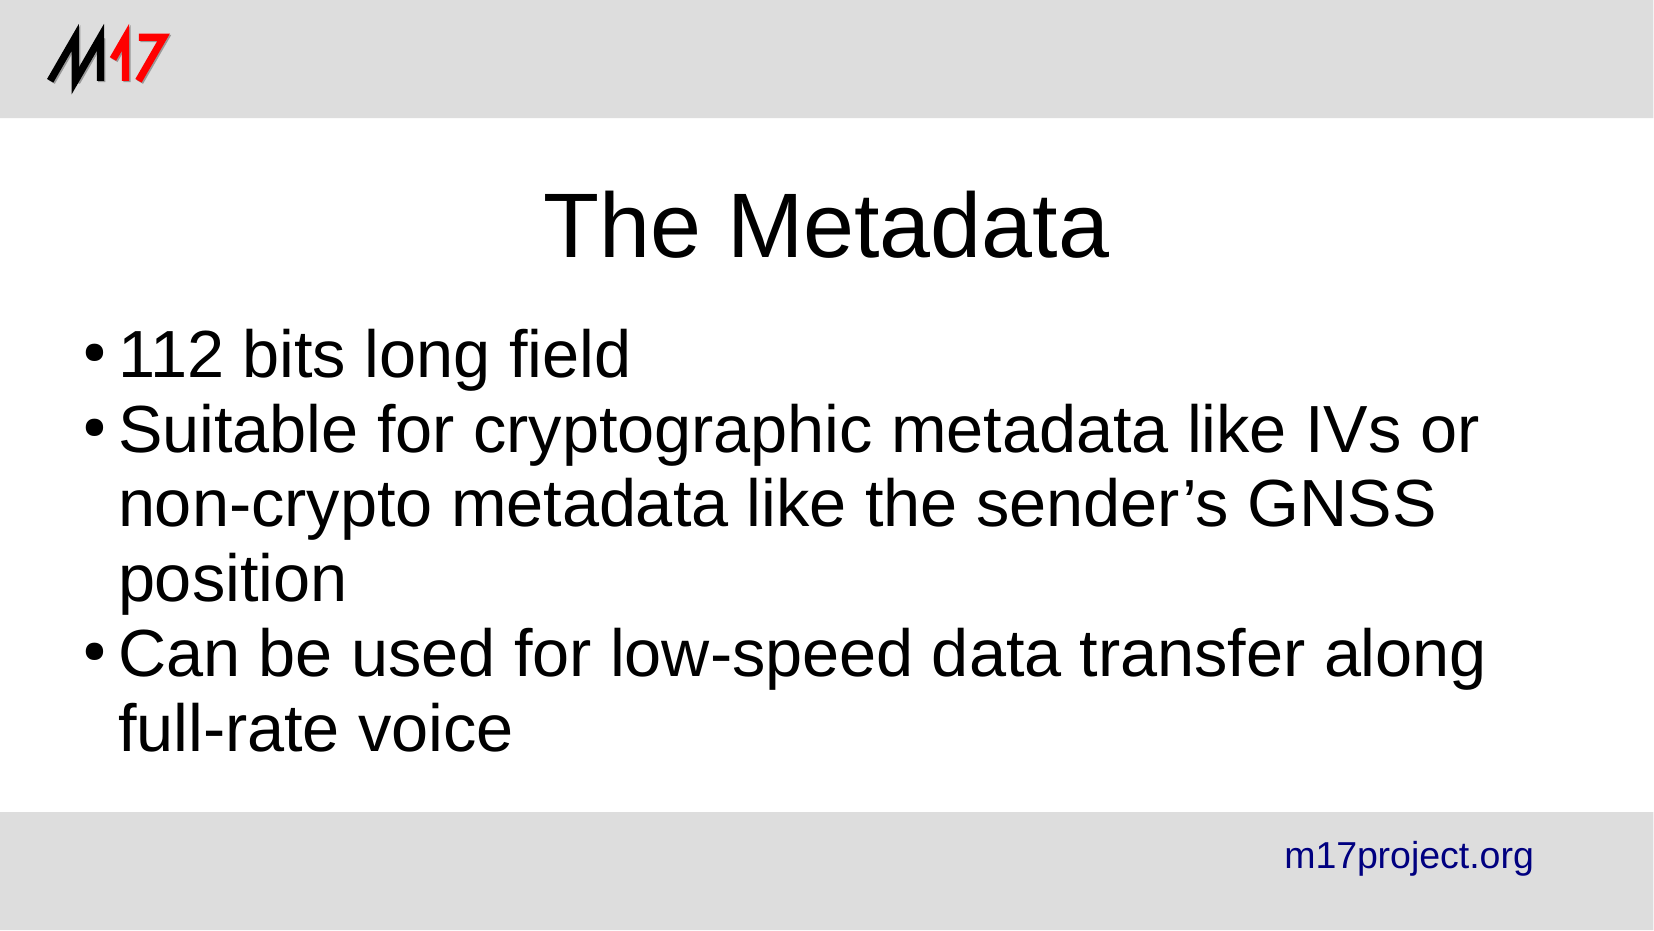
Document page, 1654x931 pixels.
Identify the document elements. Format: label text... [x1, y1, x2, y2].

text_box [0, 0, 1654, 119]
subtitle 112 bits long field Suitable for cryptographic metadata like IVs or non-crypto metadata like the sender’s GNSS position Can be used for low-speed data transfer along full-rate voice [82, 316, 1571, 812]
text_box [0, 812, 1654, 931]
picture [39, 16, 178, 102]
text_box m17project.org [1269, 826, 1654, 897]
title The Metadata [82, 147, 1571, 303]
